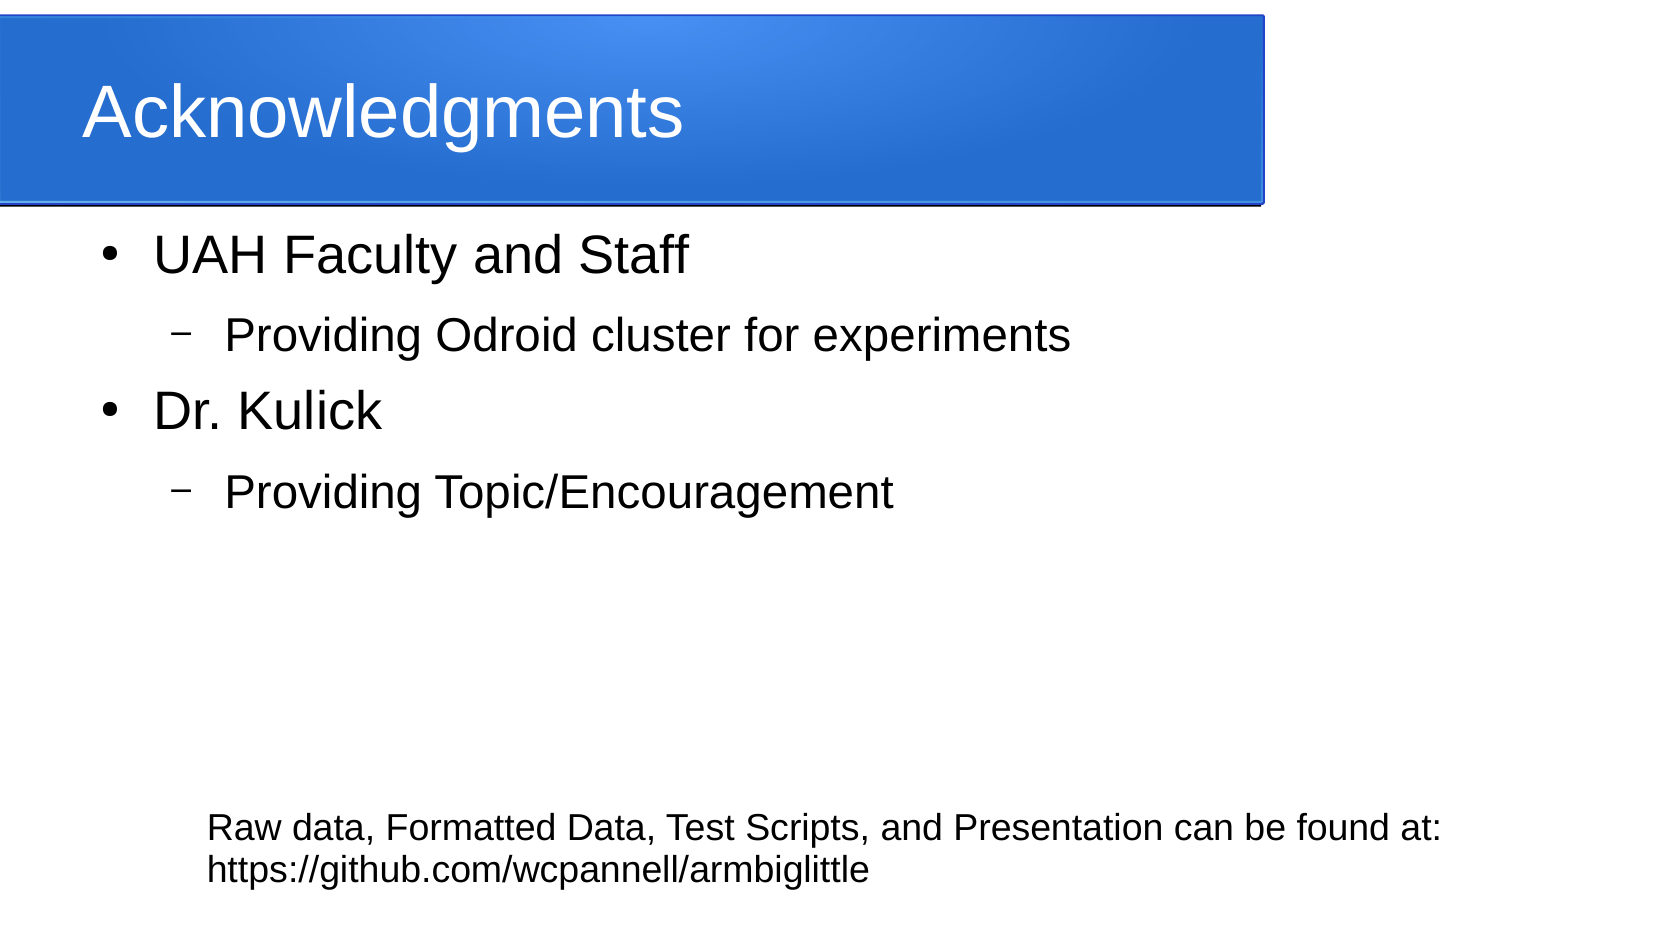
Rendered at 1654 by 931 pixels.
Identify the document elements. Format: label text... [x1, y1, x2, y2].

text_box Raw data, Formatted Data, Test Scripts, and Presentation can be found at: https://github.com/wcpannell/armbiglittle [192, 799, 1458, 899]
list UAH Faculty and Staff Providing Odroid cluster for experiments Dr. Kulick Providing Topic/Encouragement [82, 224, 1571, 556]
title Acknowledgments [82, 35, 1235, 189]
